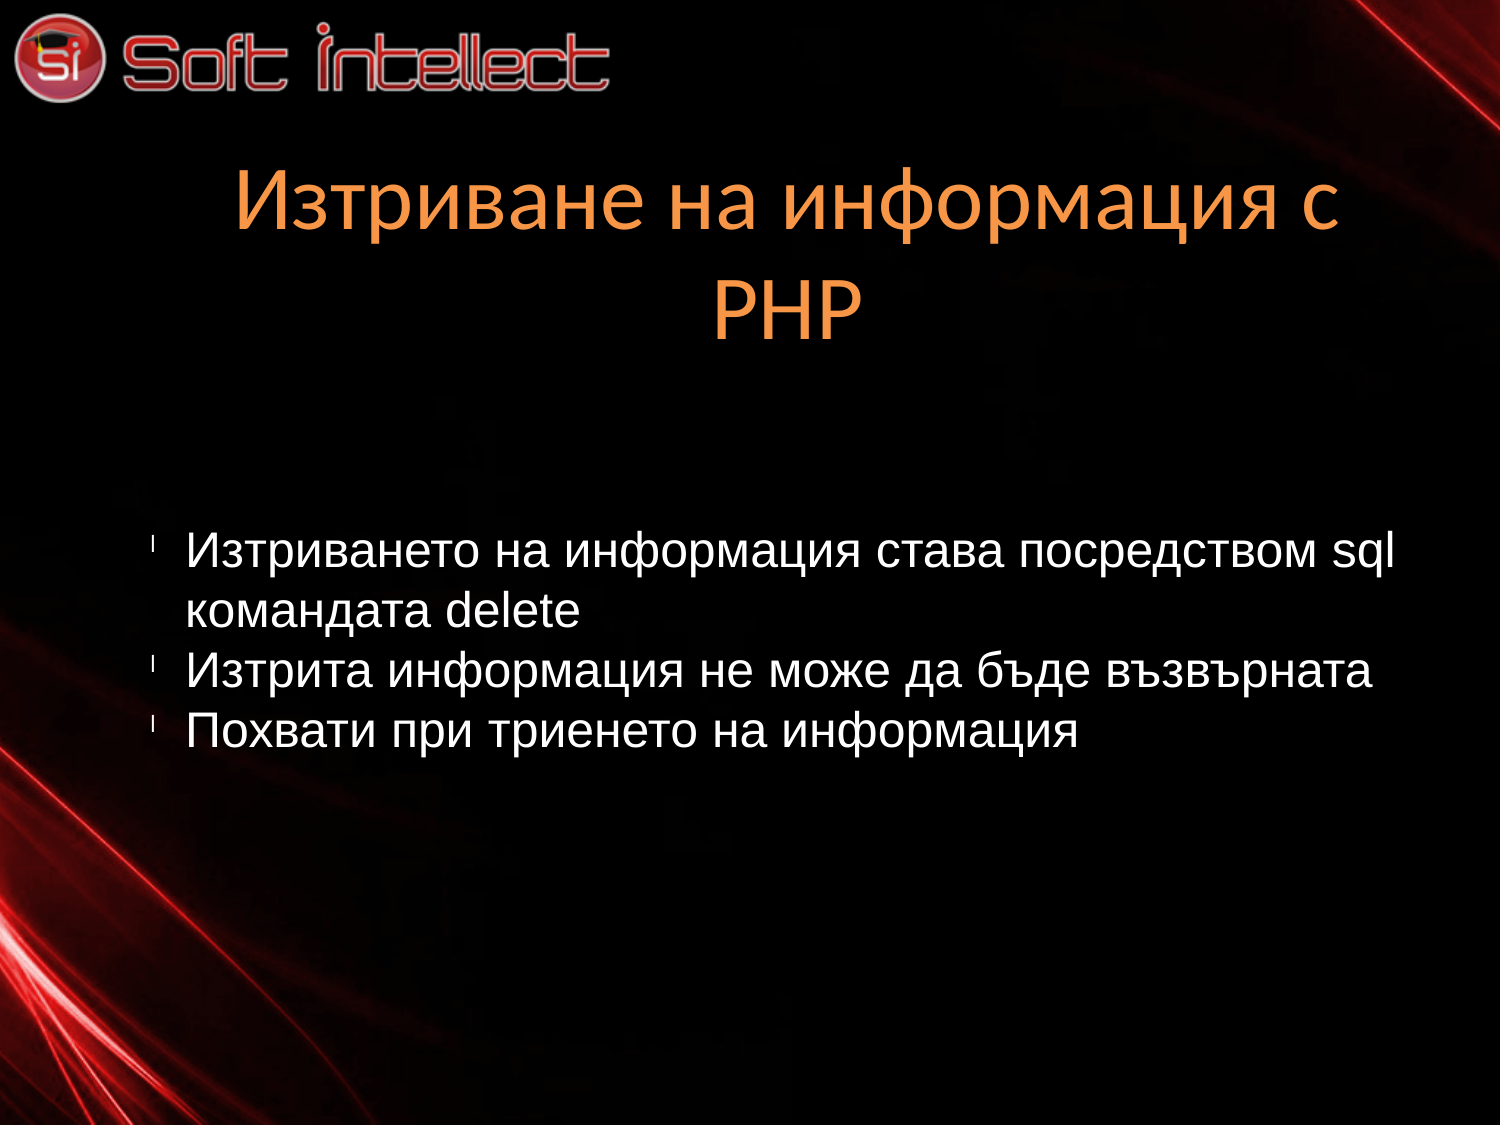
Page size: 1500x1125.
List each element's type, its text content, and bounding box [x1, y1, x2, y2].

text_box Изтриването на информация става посредством sql командата delete Изтрита информация не може да бъде възвърната Похвати при триенето на информация [134, 509, 1470, 1125]
text_box Изтриване на информация с PHP [150, 127, 1425, 368]
picture [0, 0, 1500, 1125]
